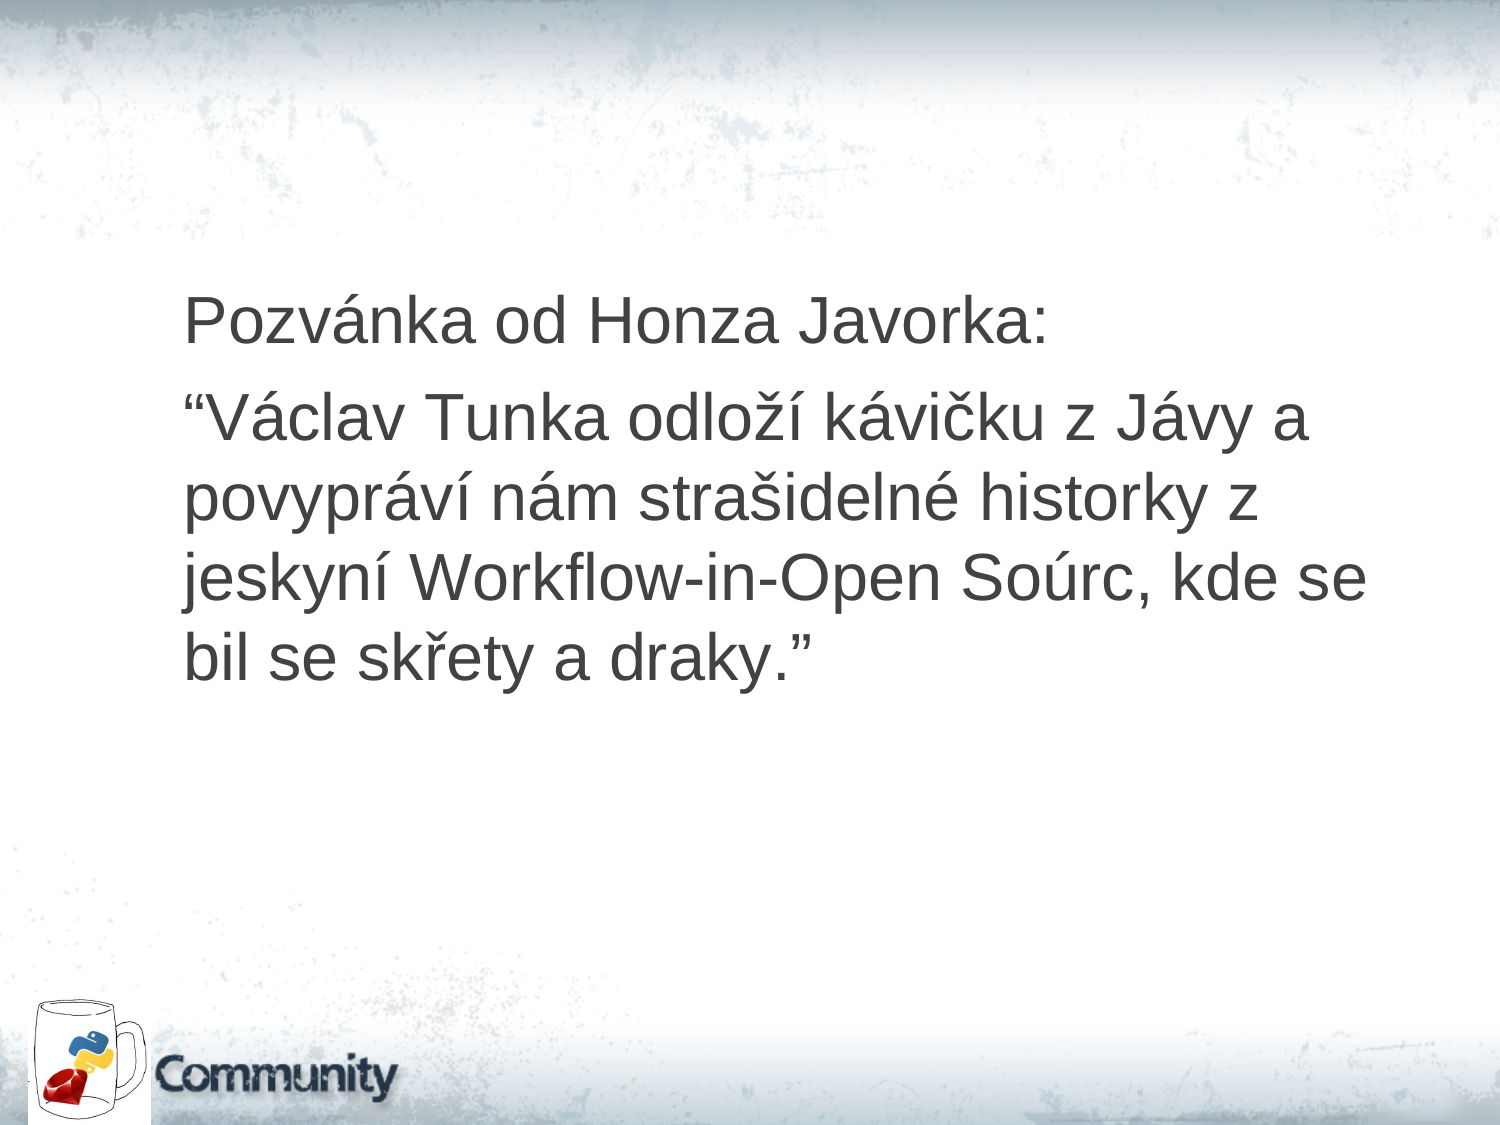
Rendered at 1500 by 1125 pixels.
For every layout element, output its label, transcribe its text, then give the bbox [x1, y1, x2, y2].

picture [0, 0, 1500, 1125]
list Pozvánka od Honza Javorka: “Václav Tunka odloží kávičku z Jávy a povypráví nám strašidelné historky z jeskyní Workflow-in-Open Soúrc, kde se bil se skřety a draky.” [112, 269, 1388, 938]
